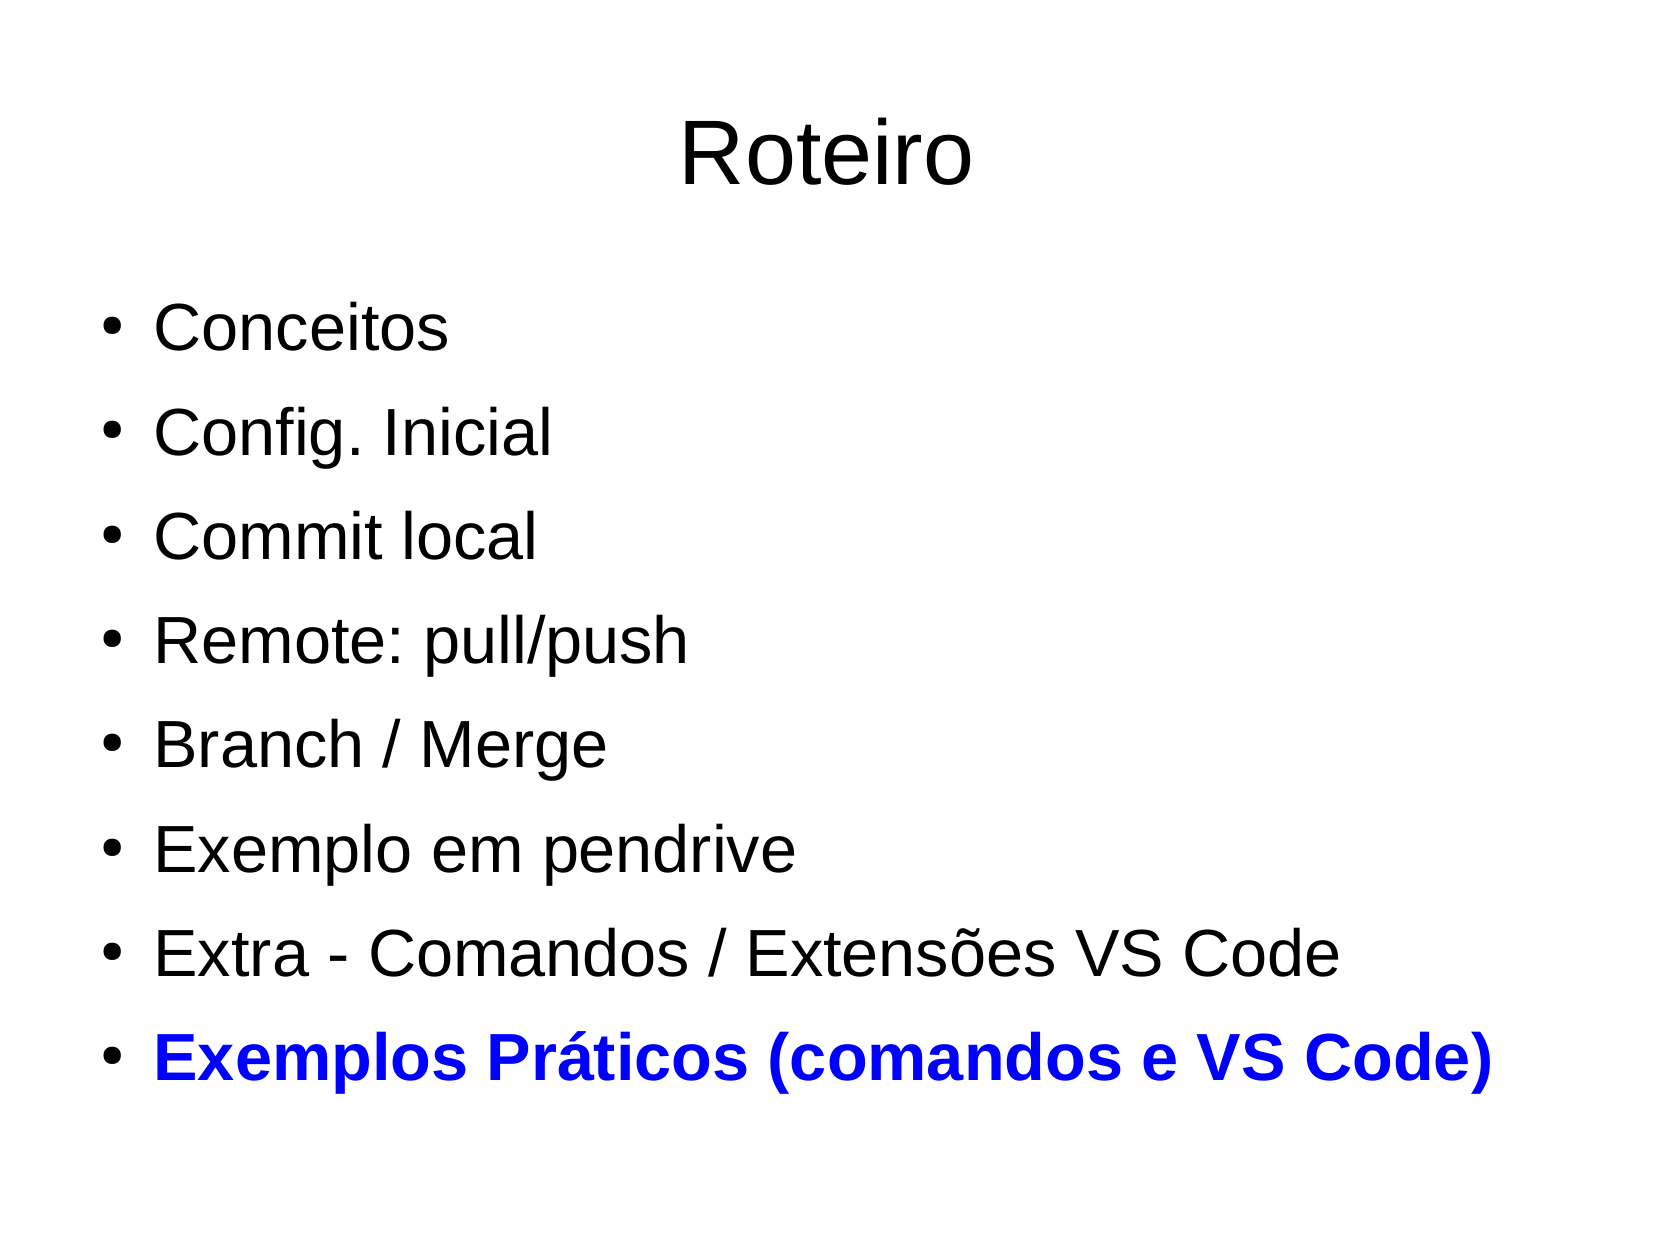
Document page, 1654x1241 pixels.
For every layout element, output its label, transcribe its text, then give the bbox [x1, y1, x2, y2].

list Conceitos Config. Inicial Commit local Remote: pull/push Branch / Merge Exemplo em pendrive Extra - Comandos / Extensões VS Code Exemplos Práticos (comandos e VS Code) [82, 290, 1571, 1170]
title Roteiro [82, 49, 1571, 257]
